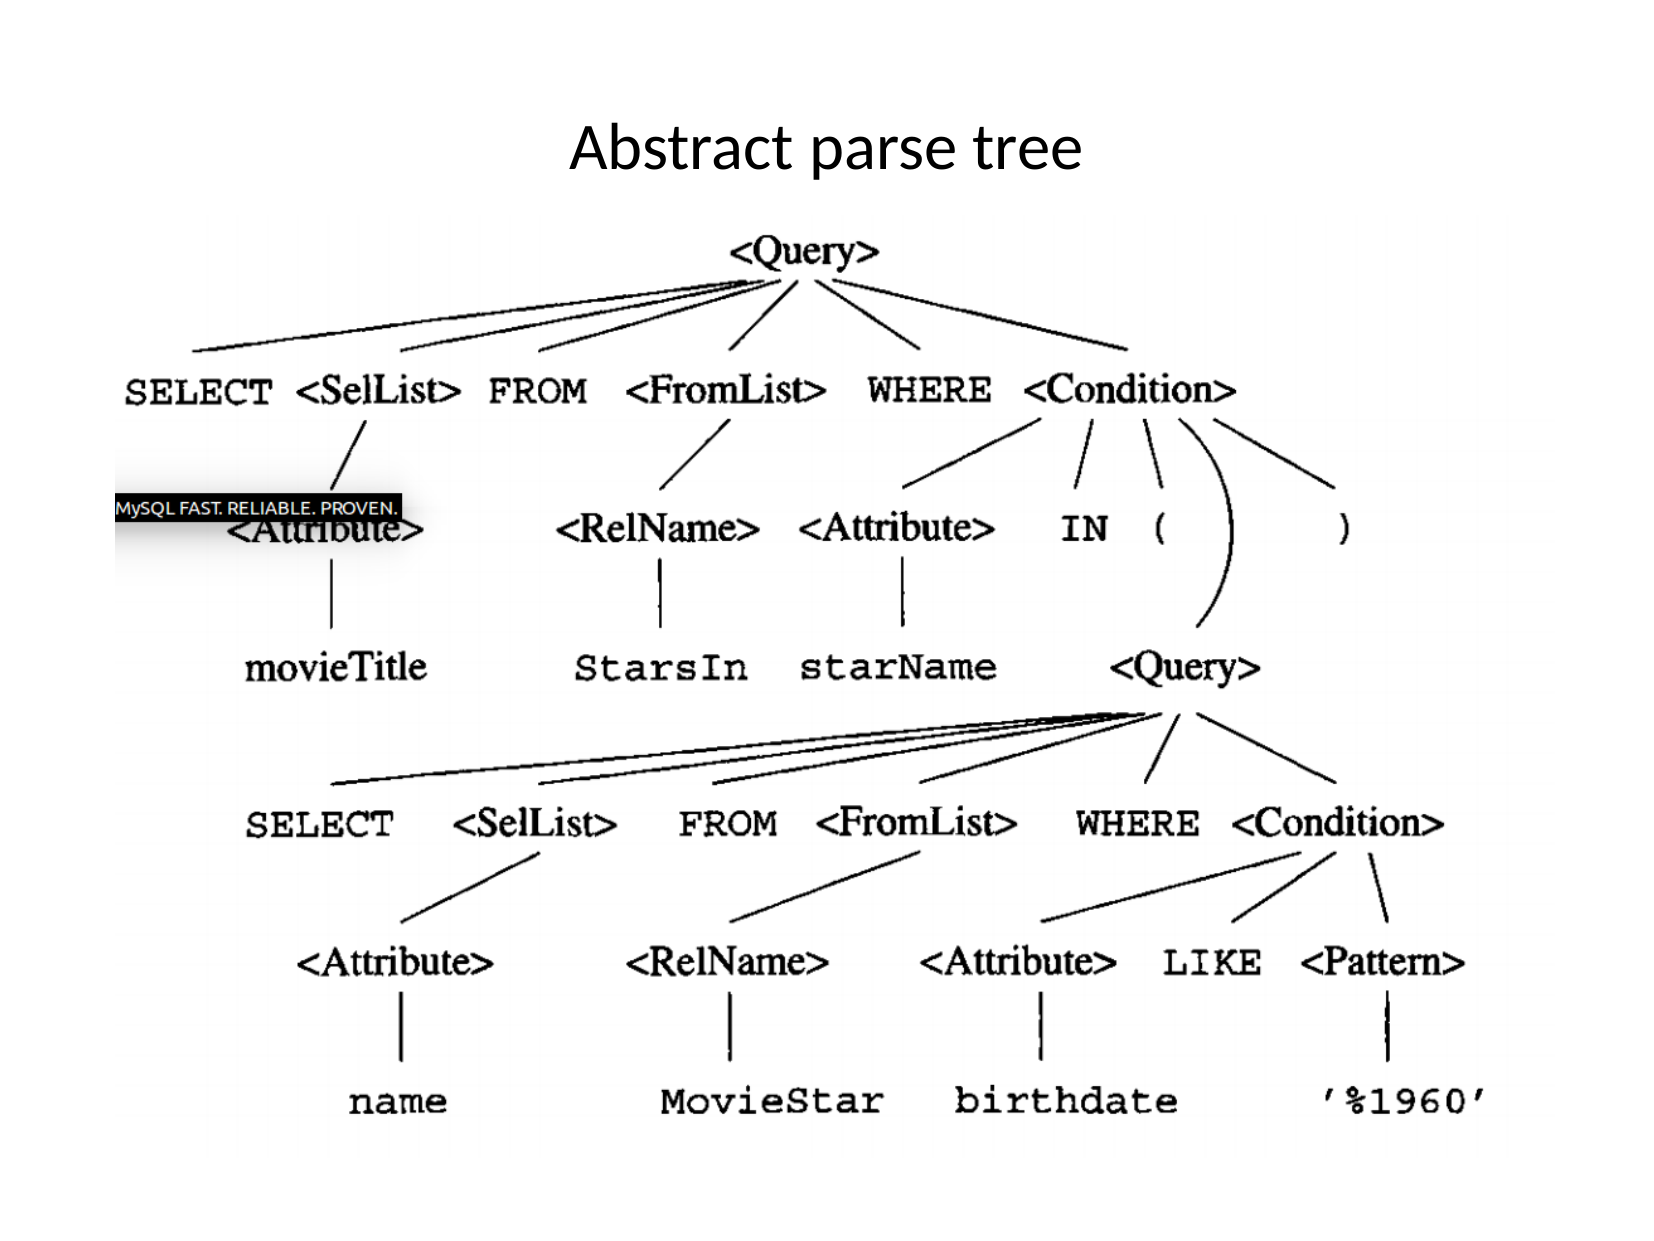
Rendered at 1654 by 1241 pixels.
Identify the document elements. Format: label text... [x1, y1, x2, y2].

picture [115, 215, 1555, 1159]
title Abstract parse tree [82, 49, 1571, 257]
